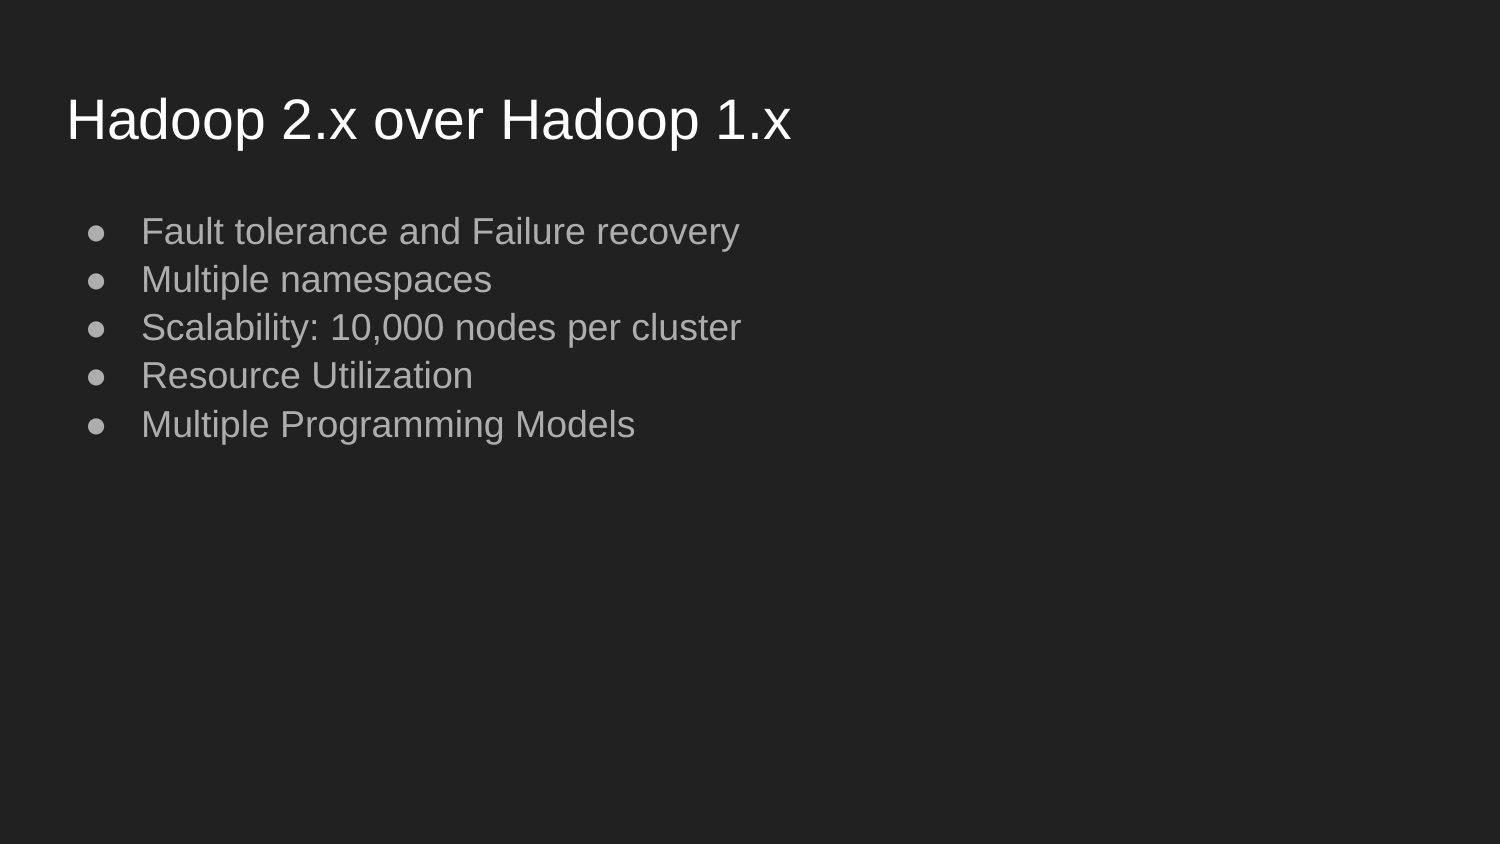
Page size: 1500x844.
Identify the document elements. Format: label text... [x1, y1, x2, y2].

list Fault tolerance and Failure recovery Multiple namespaces Scalability: 10,000 nodes per cluster Resource Utilization Multiple Programming Models [51, 189, 1449, 750]
title Hadoop 2.x over Hadoop 1.x [51, 72, 1449, 167]
